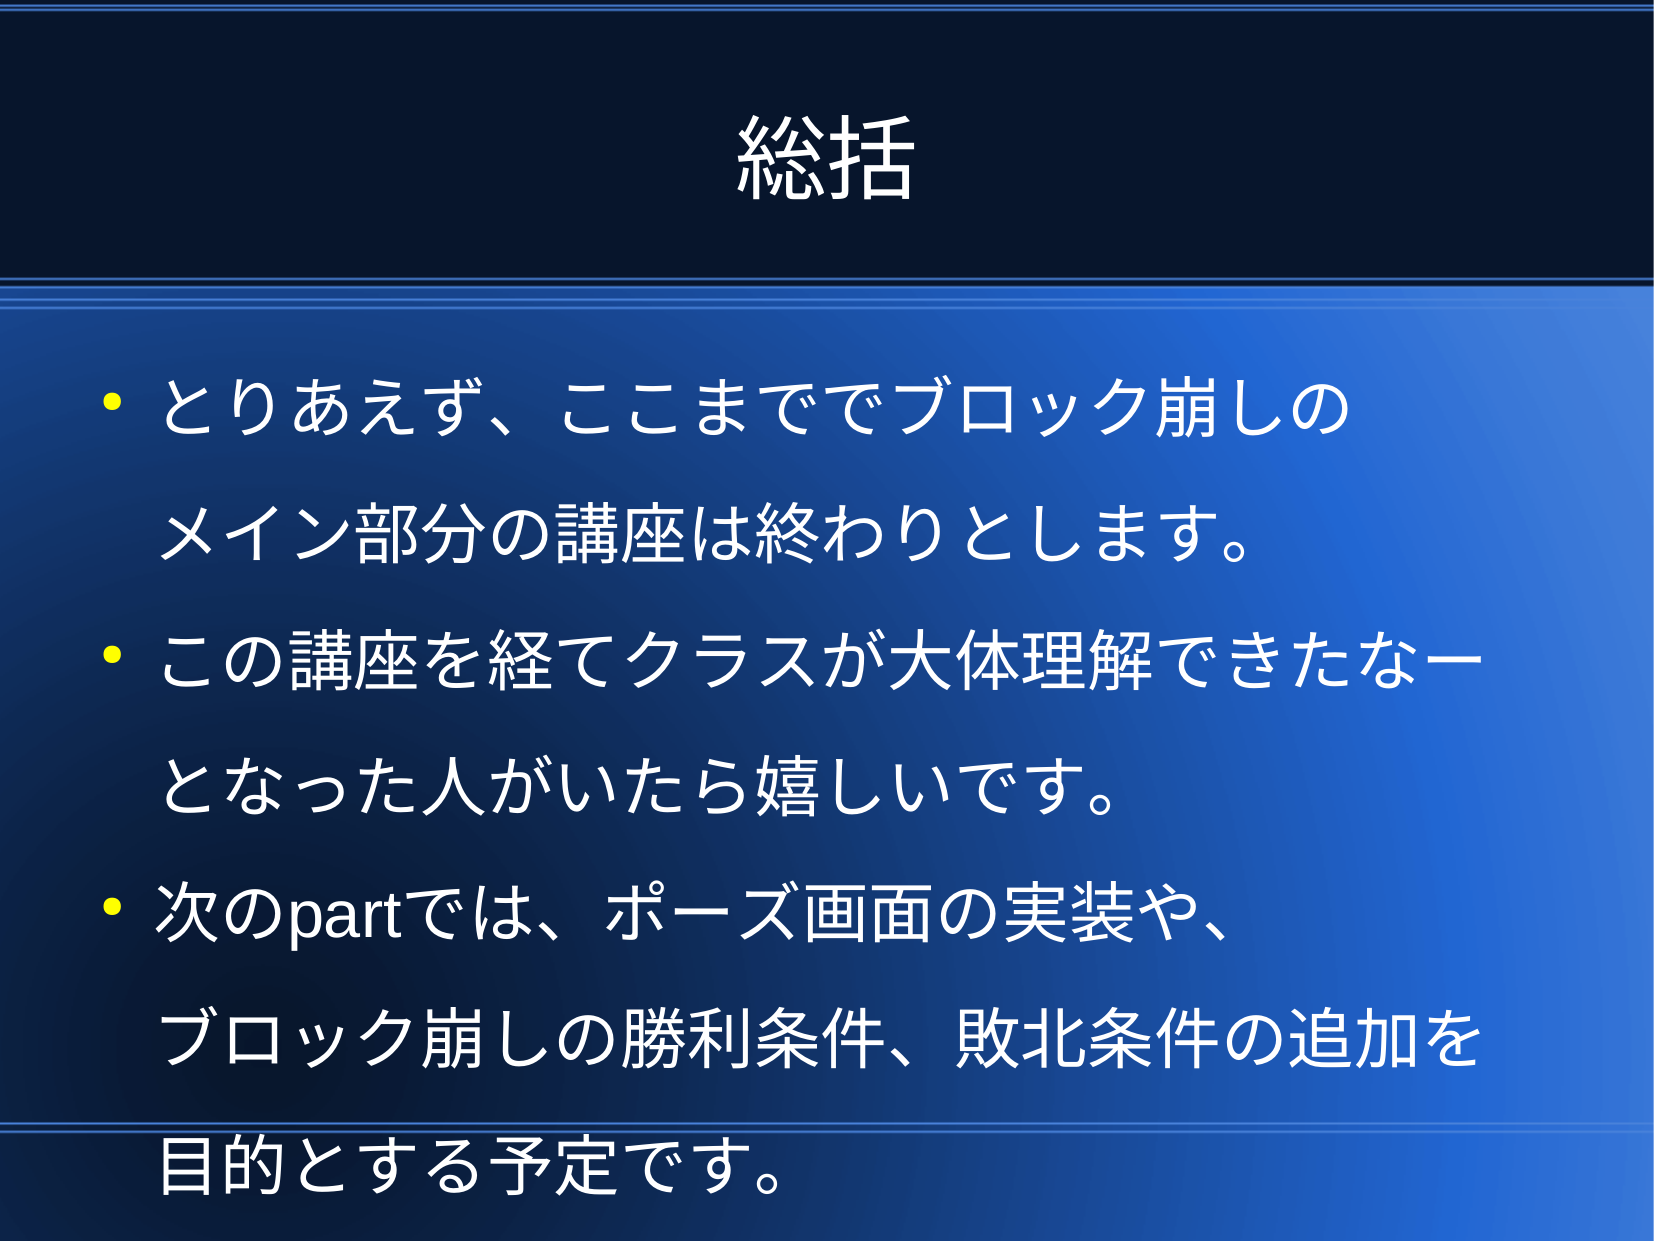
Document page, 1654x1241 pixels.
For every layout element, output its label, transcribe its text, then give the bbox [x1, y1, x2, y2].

title 総括 [82, 49, 1571, 257]
picture [0, 0, 1654, 1241]
list とりあえず、ここまででブロック崩しの メイン部分の講座は終わりとします。 この講座を経てクラスが大体理解できたなー となった人がいたら嬉しいです。 次のpartでは、ポーズ画面の実装や、 ブロック崩しの勝利条件、敗北条件の追加を 目的とする予定です。 [82, 355, 1571, 1174]
